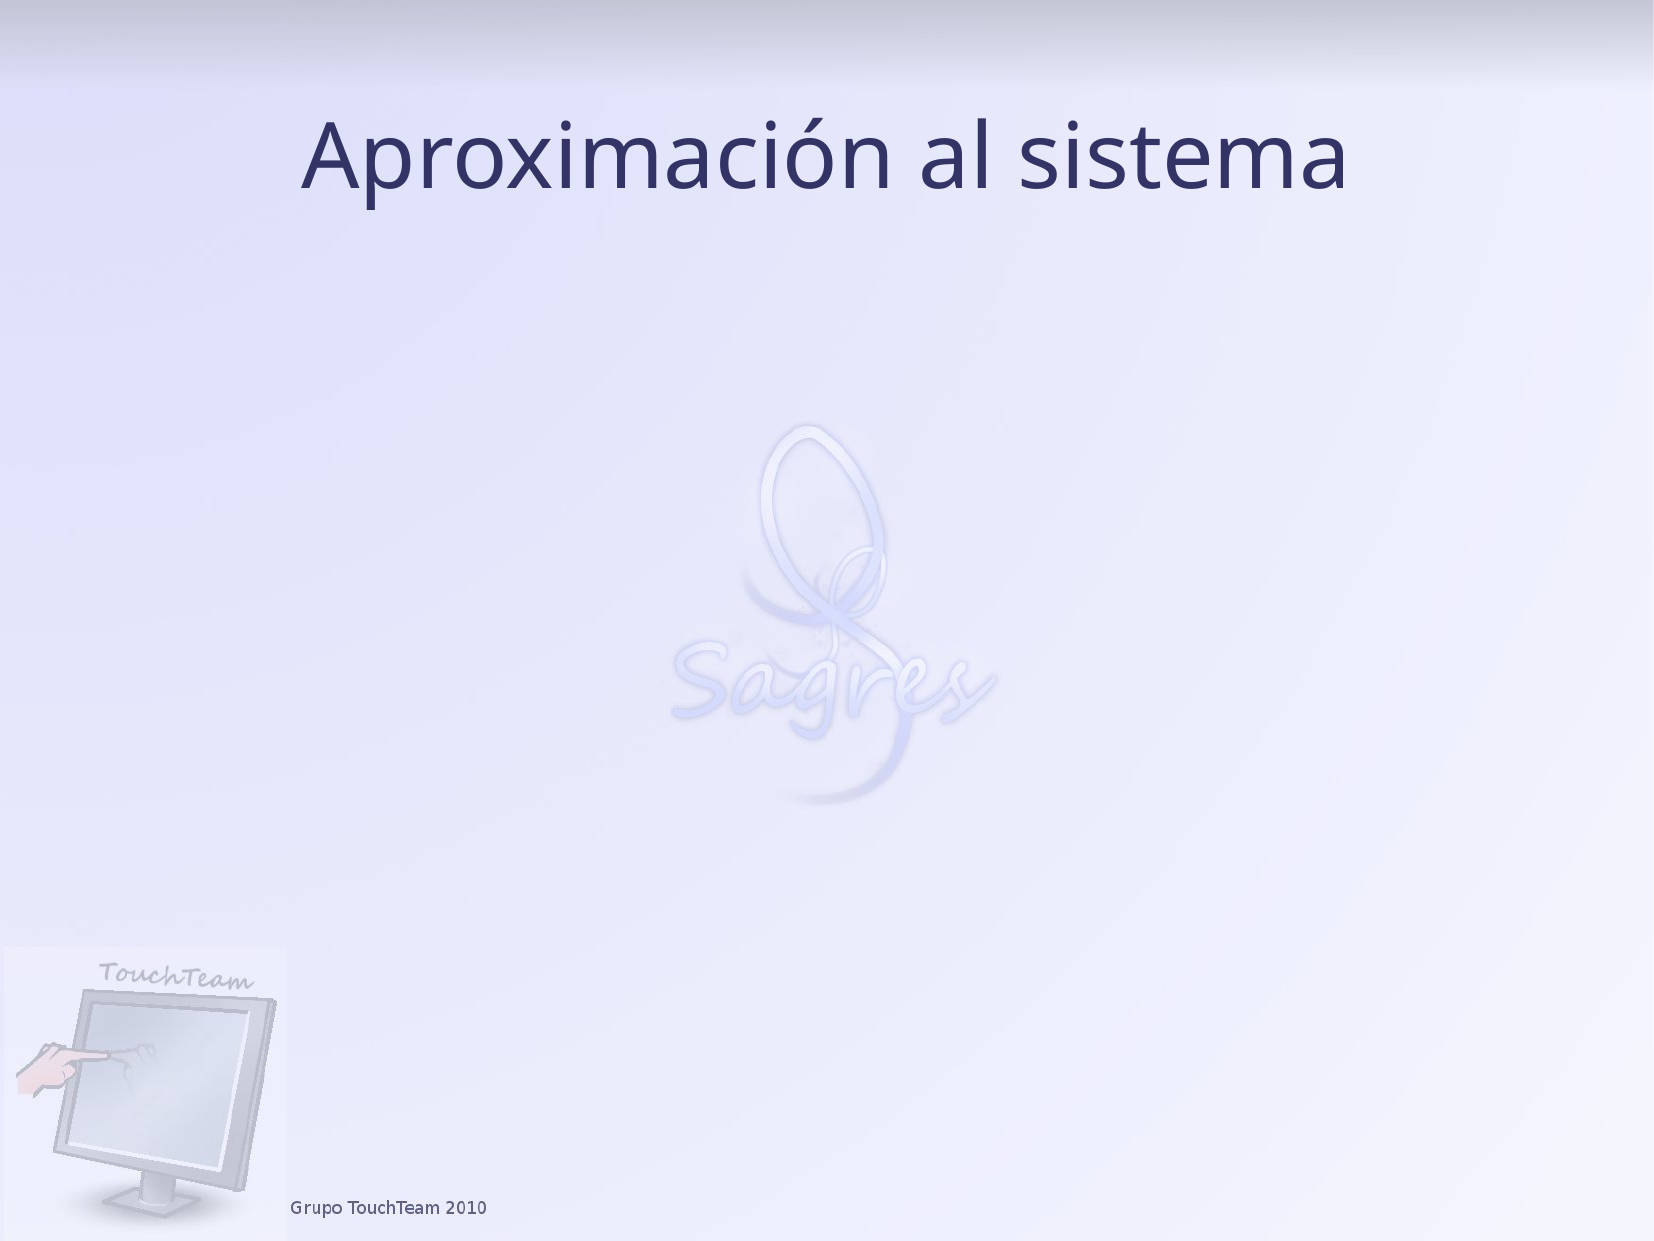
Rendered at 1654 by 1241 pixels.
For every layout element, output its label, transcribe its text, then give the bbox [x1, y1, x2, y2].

title Aproximación al sistema [82, 56, 1571, 250]
picture [0, 0, 1654, 1241]
